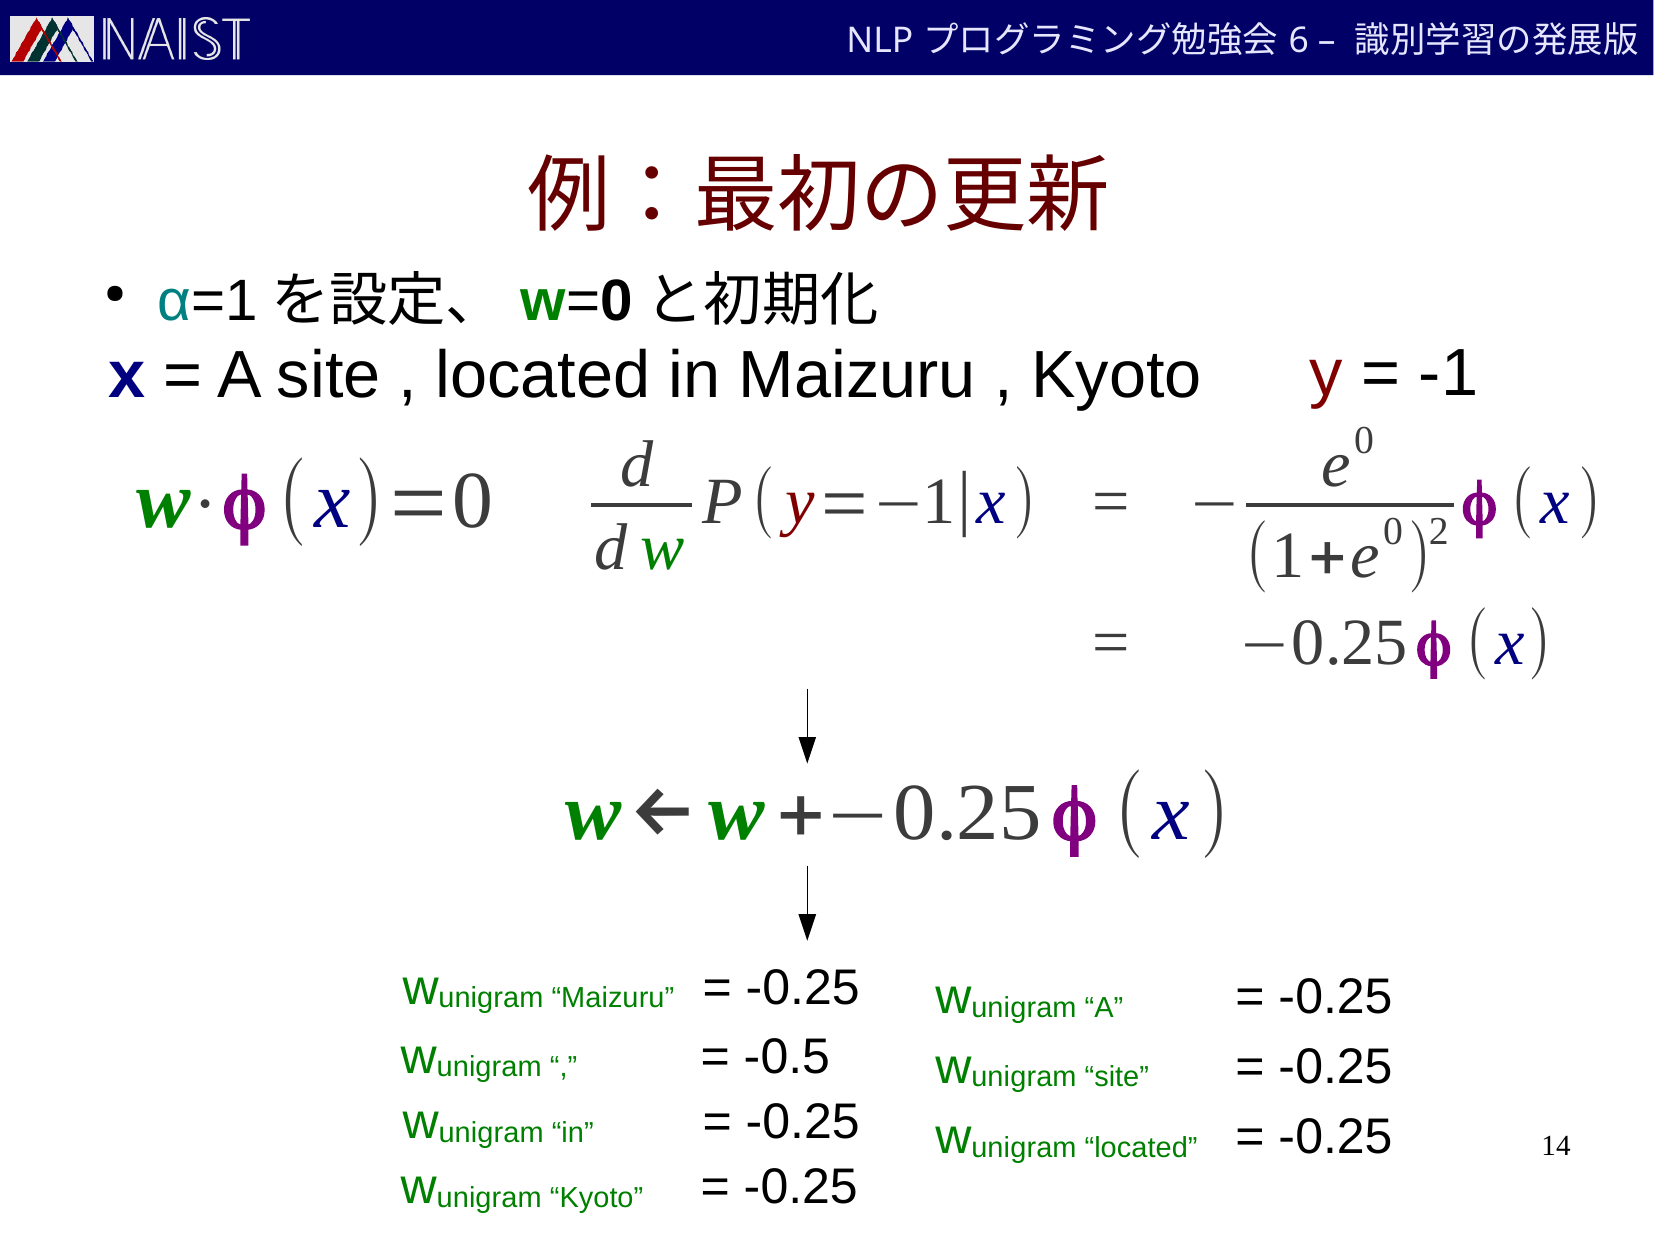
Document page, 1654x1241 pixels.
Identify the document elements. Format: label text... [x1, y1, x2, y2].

text_box wunigram “A” = -0.25 [920, 961, 1408, 1030]
text_box wunigram “located” = -0.25 [920, 1101, 1408, 1189]
list α=1を設定、w=0と初期化 [86, 252, 1576, 1072]
text_box wunigram “in” = -0.25 [387, 1086, 875, 1174]
text_box wunigram “,” = -0.5 [385, 1020, 846, 1108]
text_box wunigram “Kyoto” = -0.25 [385, 1150, 873, 1239]
text_box wunigram “site” = -0.25 [920, 1030, 1408, 1101]
chart [538, 763, 1249, 861]
text_box y = -1 [1294, 327, 1494, 412]
title 例：最初の更新 [75, 92, 1564, 285]
text_box x = A site , located in Maizuru , Kyoto [93, 329, 1221, 420]
picture [102, 17, 251, 60]
text_box wunigram “Maizuru” = -0.25 [387, 951, 875, 1039]
chart [570, 412, 1616, 683]
picture [10, 16, 94, 62]
chart [110, 452, 517, 550]
